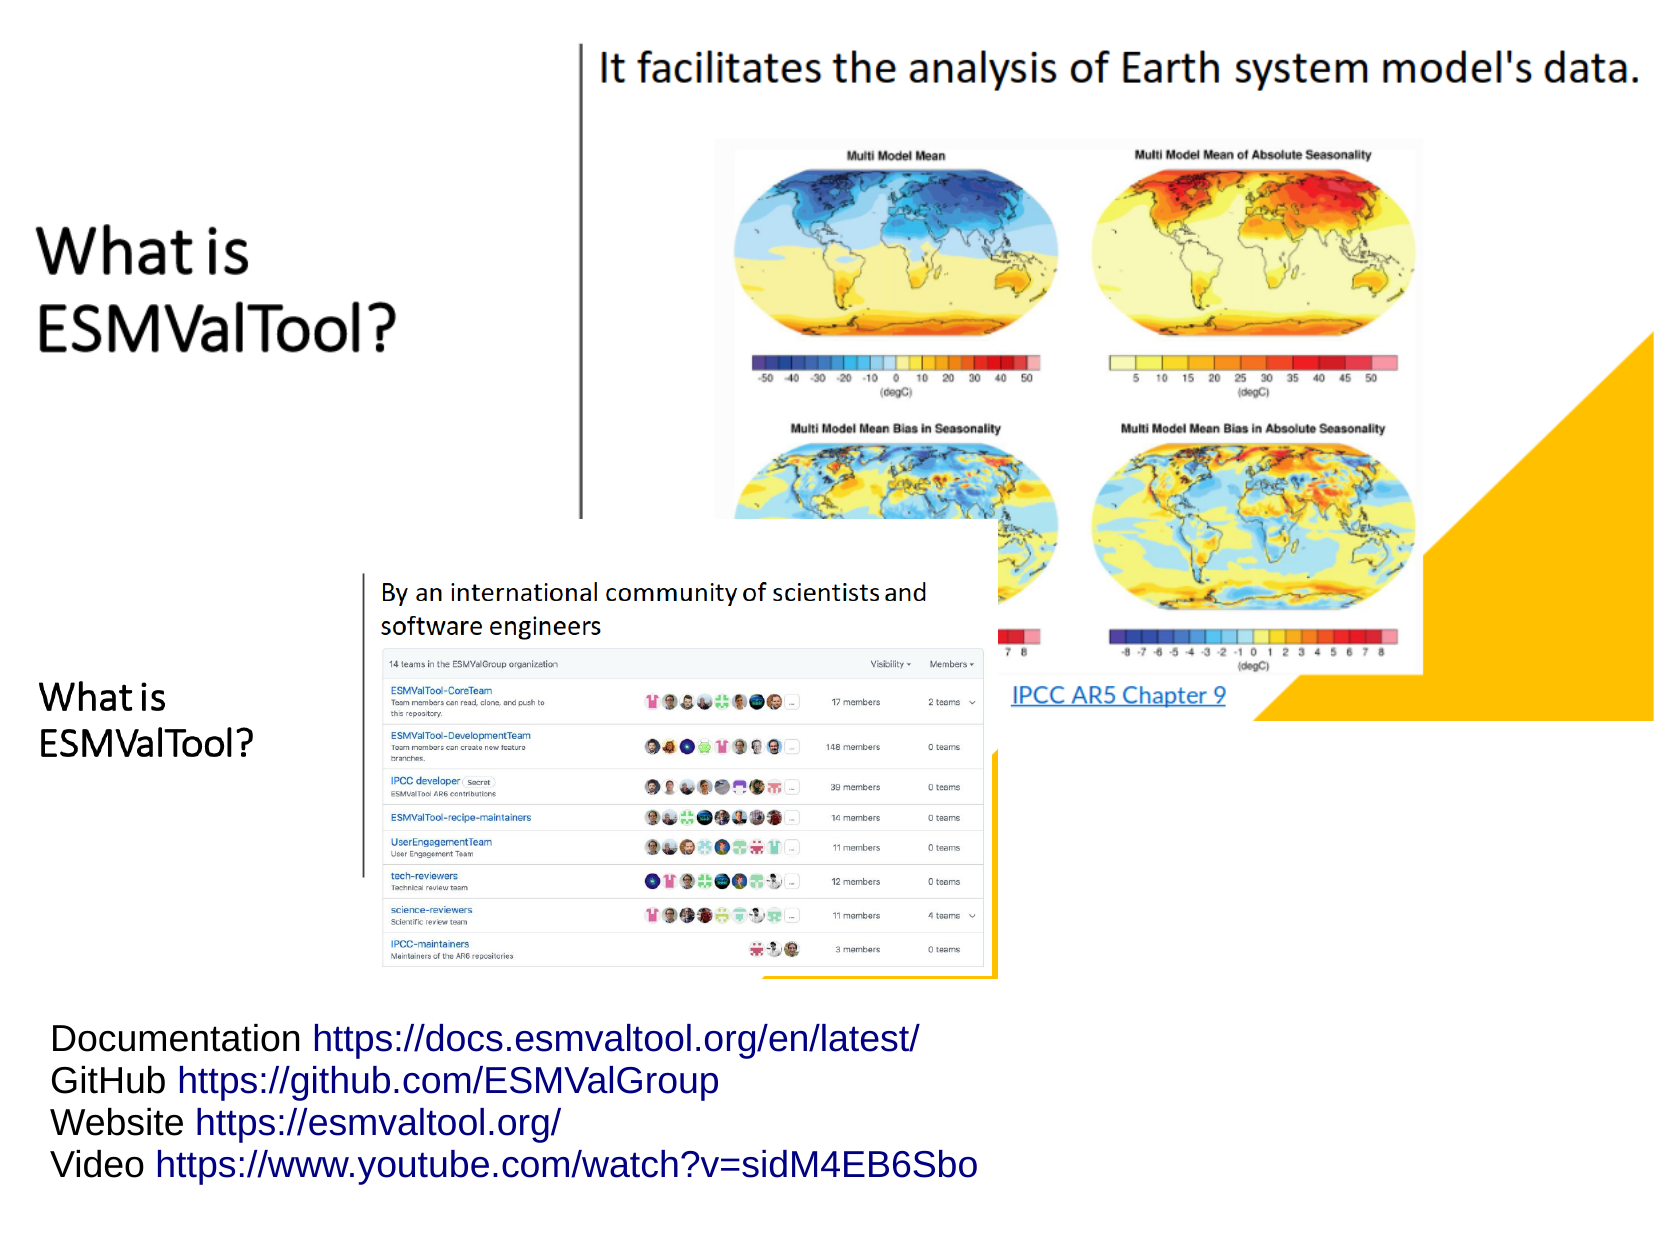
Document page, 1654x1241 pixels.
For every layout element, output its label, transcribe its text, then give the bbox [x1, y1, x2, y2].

text_box Documentation https://docs.esmvaltool.org/en/latest/ GitHub https://github.com/ESMValGroup Website https://esmvaltool.org/ Video https://www.youtube.com/watch?v=sidM4EB6Sbo [35, 968, 1630, 1236]
picture [0, 4, 1654, 979]
